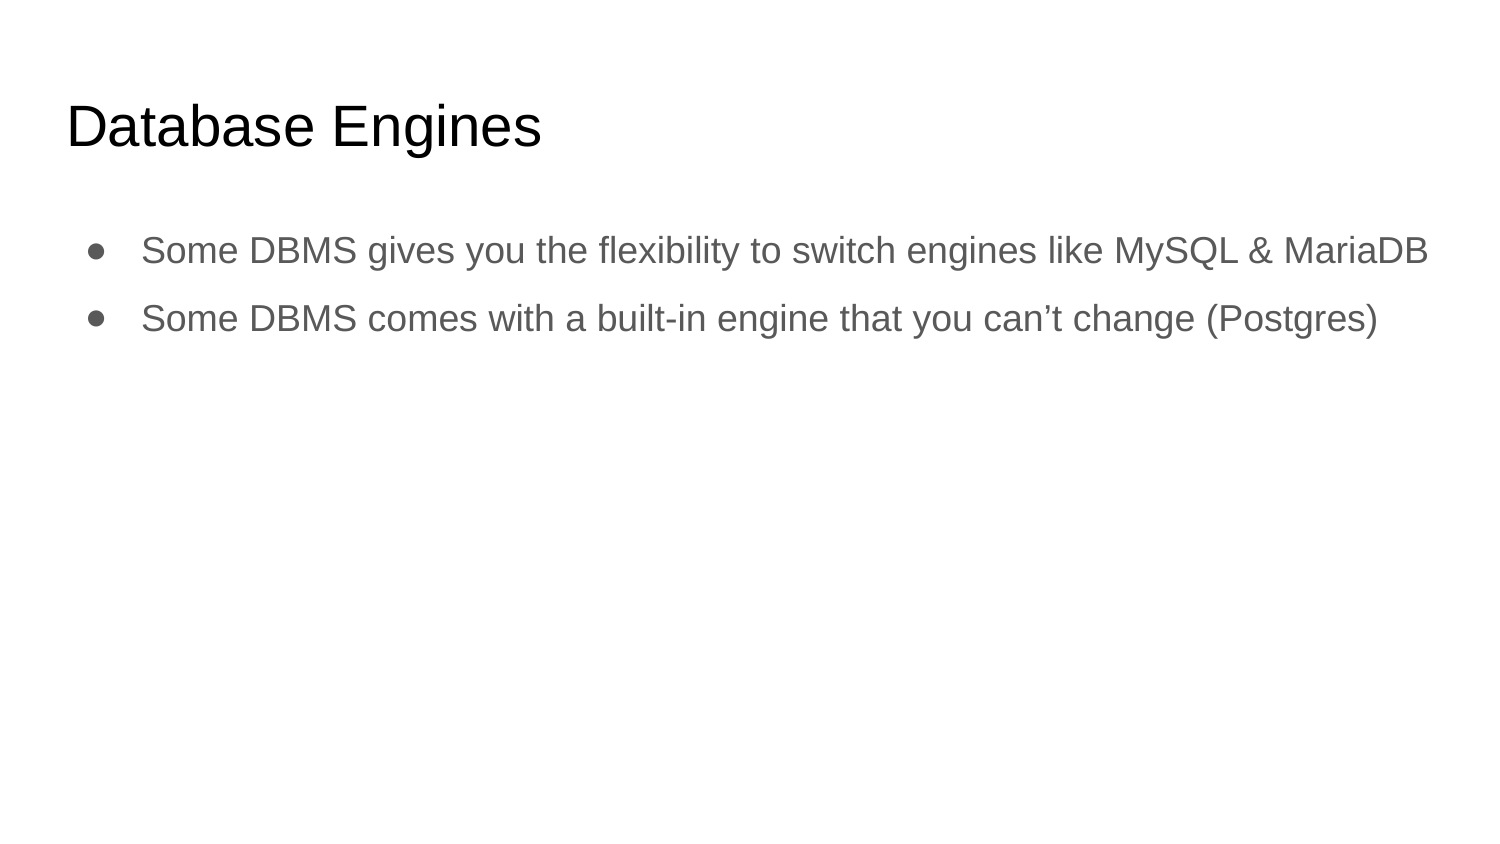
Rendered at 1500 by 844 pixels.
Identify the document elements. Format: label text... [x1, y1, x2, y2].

title Database Engines [51, 72, 1449, 167]
list Some DBMS gives you the flexibility to switch engines like MySQL & MariaDB Some DBMS comes with a built-in engine that you can’t change (Postgres) [51, 189, 1449, 750]
